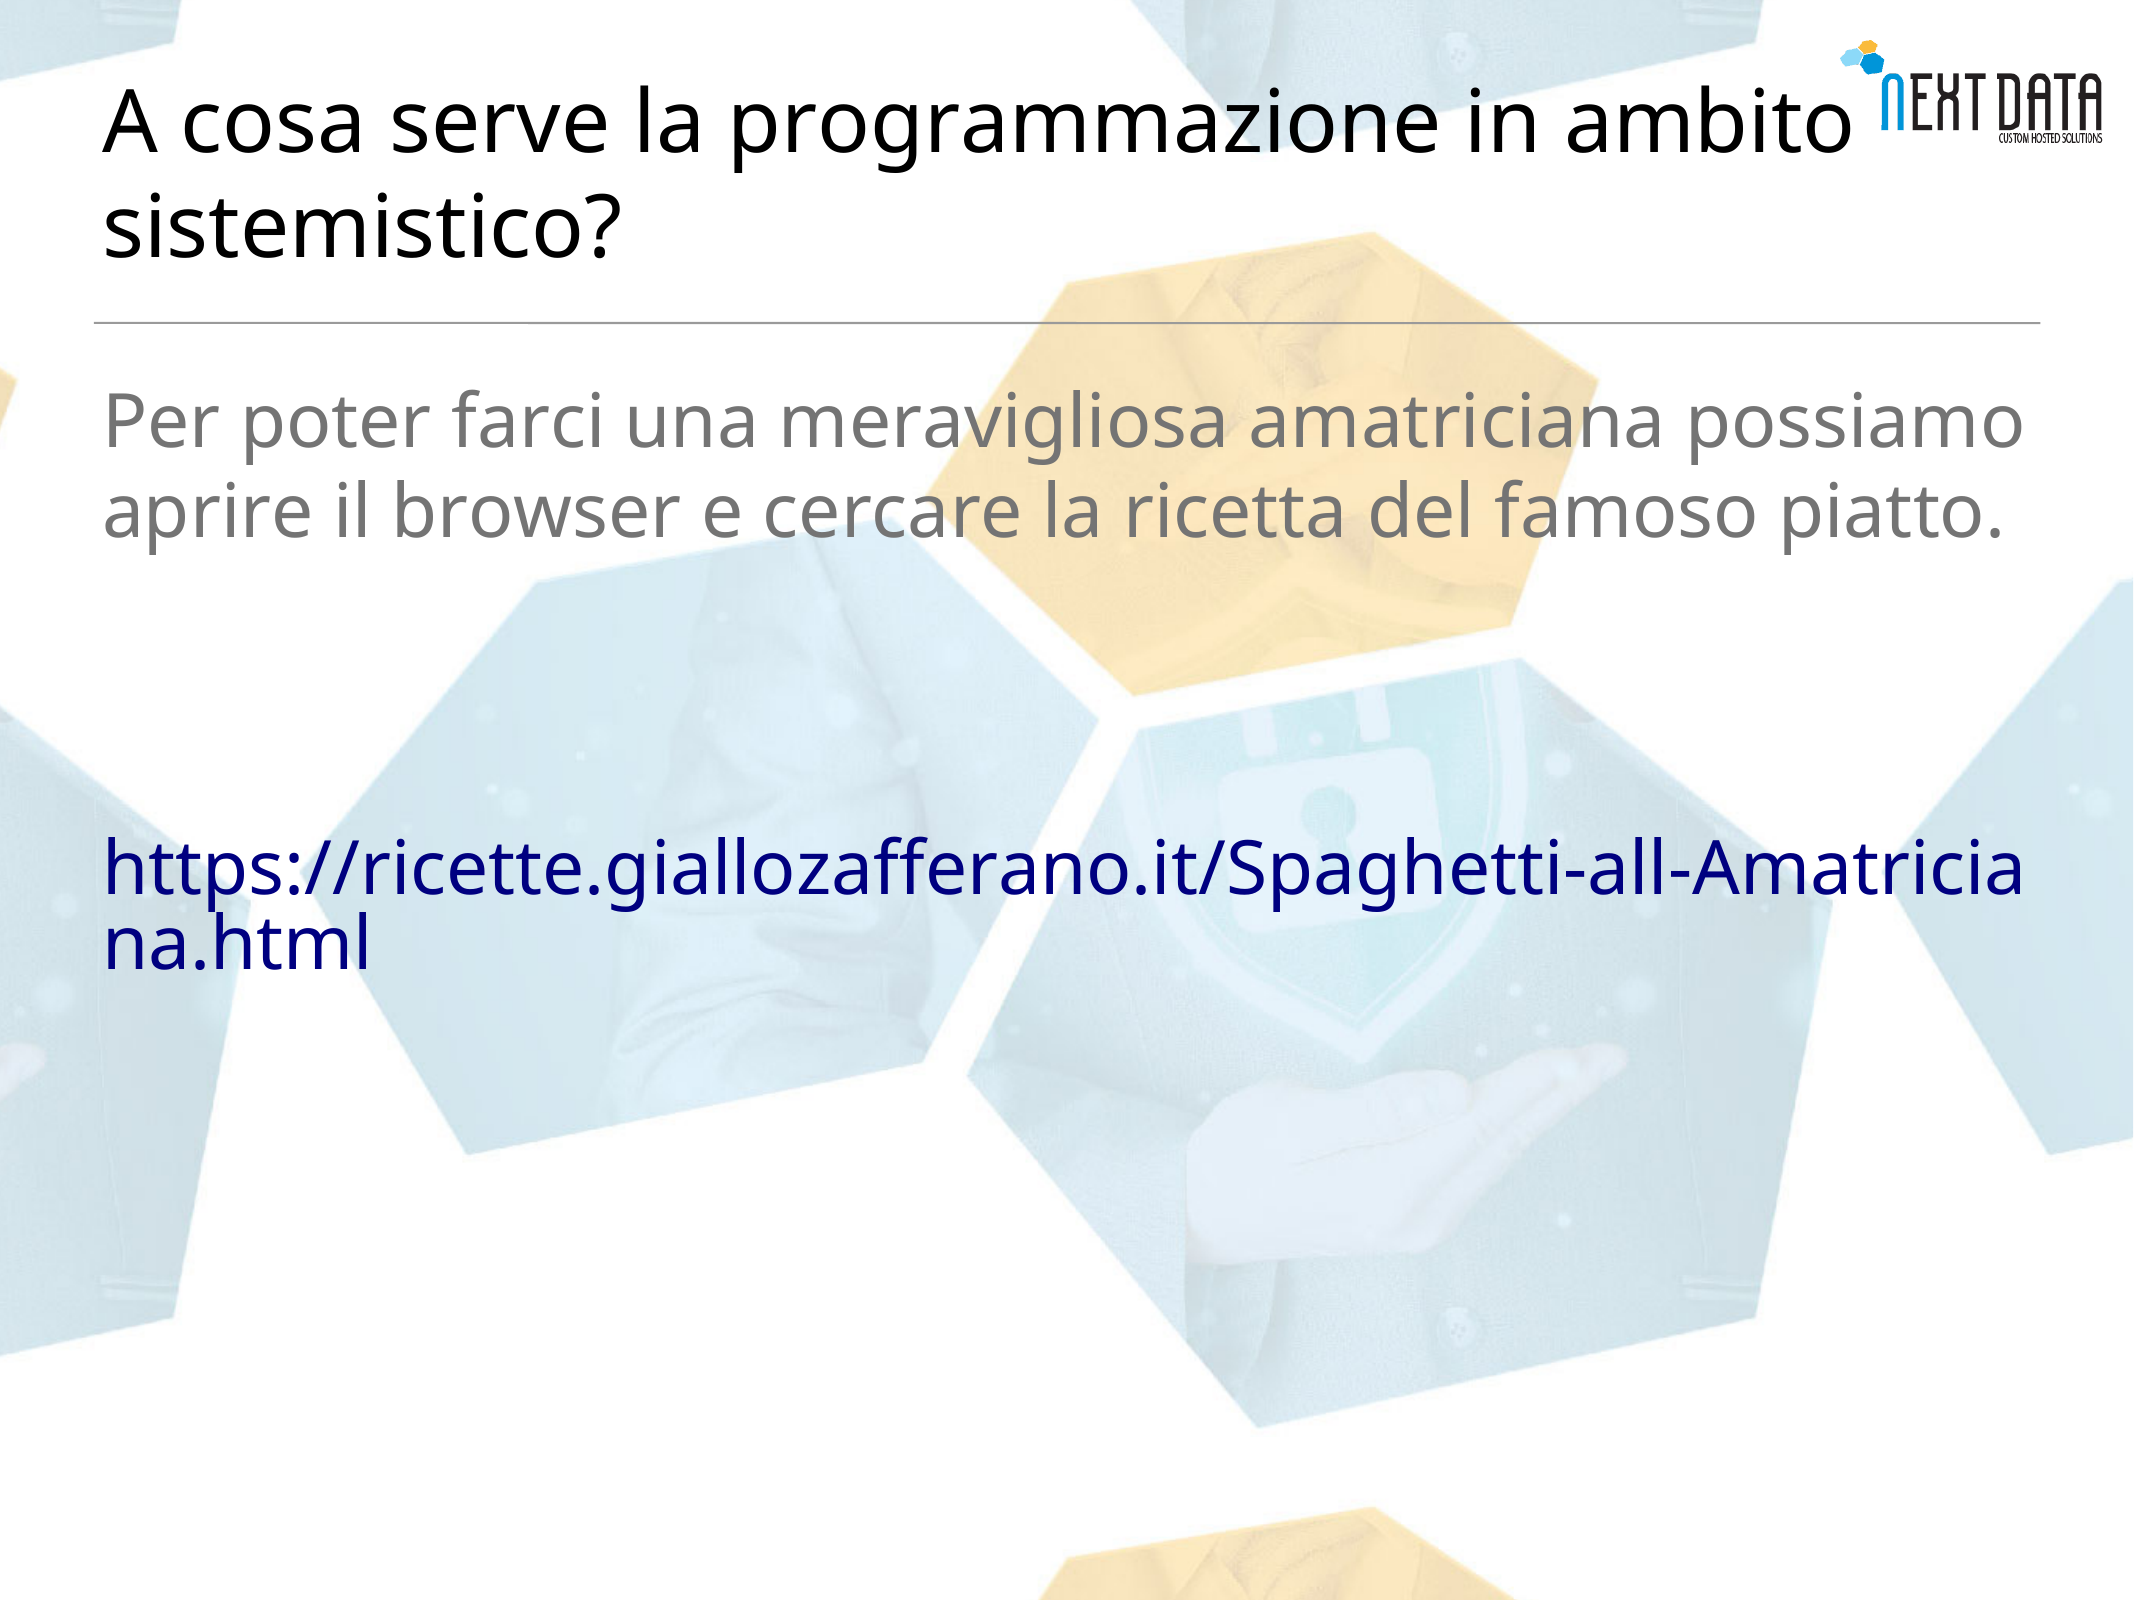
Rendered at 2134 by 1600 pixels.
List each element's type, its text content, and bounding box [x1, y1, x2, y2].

text_box Per poter farci una meravigliosa amatriciana possiamo aprire il browser e cercare la ricetta del famoso piatto. https://ricette.giallozafferano.it/Spaghetti-all-Amatriciana.html [93, 364, 2040, 1459]
text_box A cosa serve la programmazione in ambito sistemistico? [93, 54, 2040, 284]
picture [0, 0, 2134, 1600]
